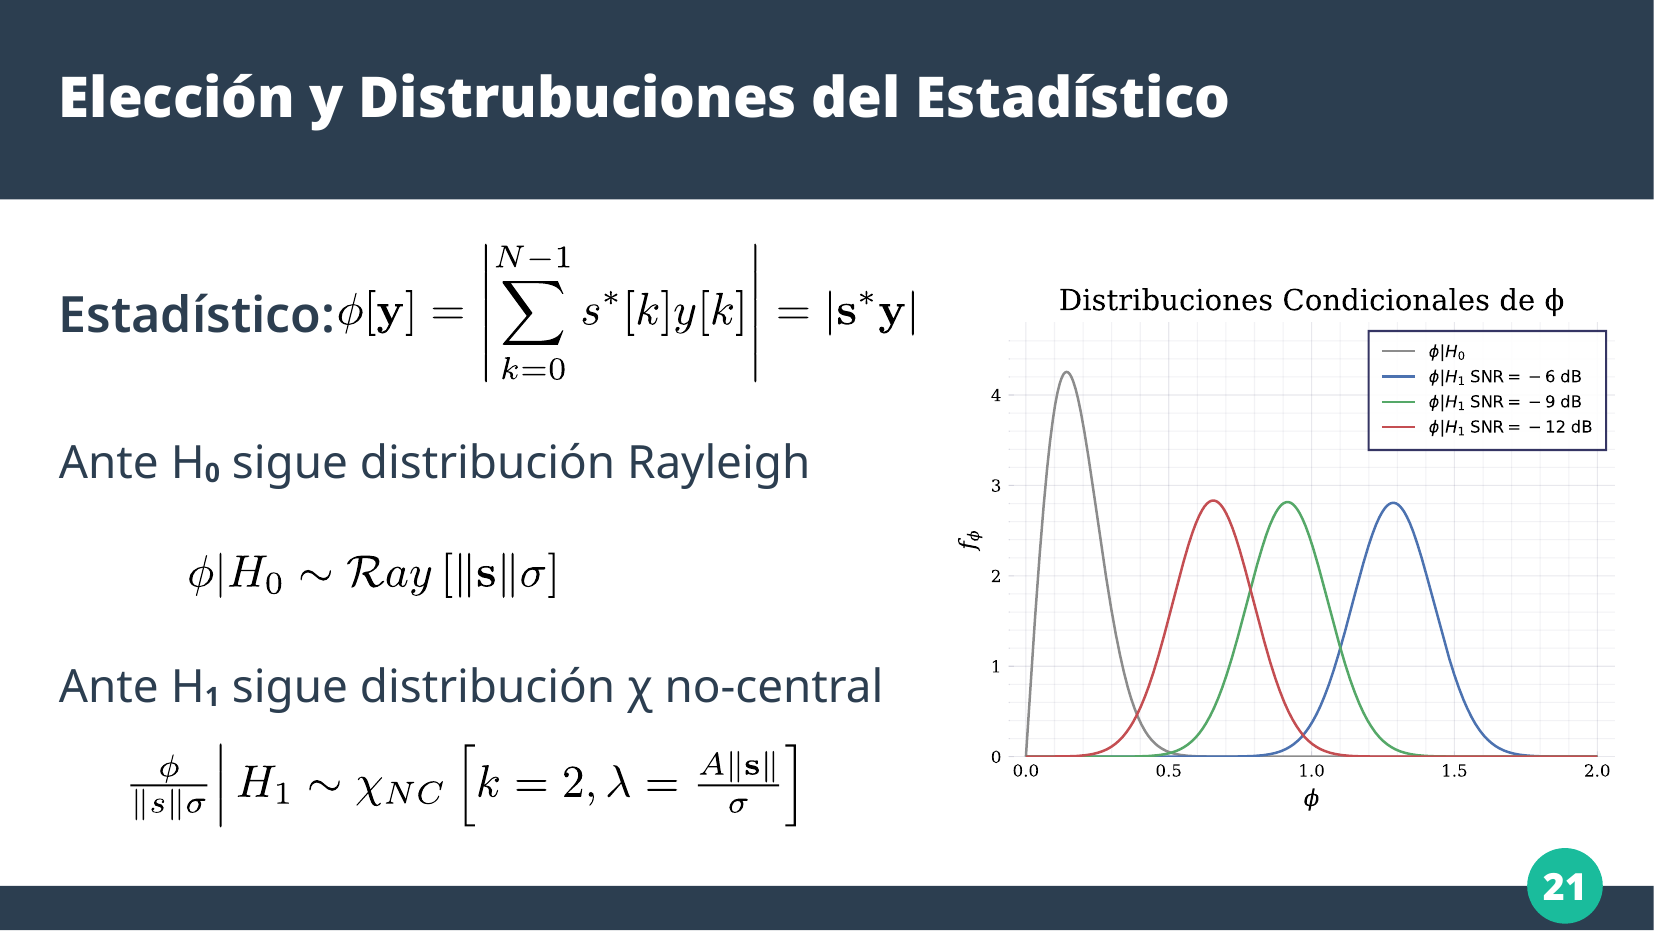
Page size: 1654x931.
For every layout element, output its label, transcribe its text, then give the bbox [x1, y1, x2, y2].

list Estadístico: [59, 279, 809, 411]
text_box [338, 243, 914, 383]
title Elección y Distrubuciones del Estadístico [59, 37, 1595, 155]
text_box [189, 552, 555, 598]
picture [944, 282, 1622, 824]
text_box [130, 743, 796, 828]
list Ante H1 sigue distribución χ no-central [59, 652, 976, 814]
list Ante H0 sigue distribución Rayleigh [59, 429, 975, 534]
